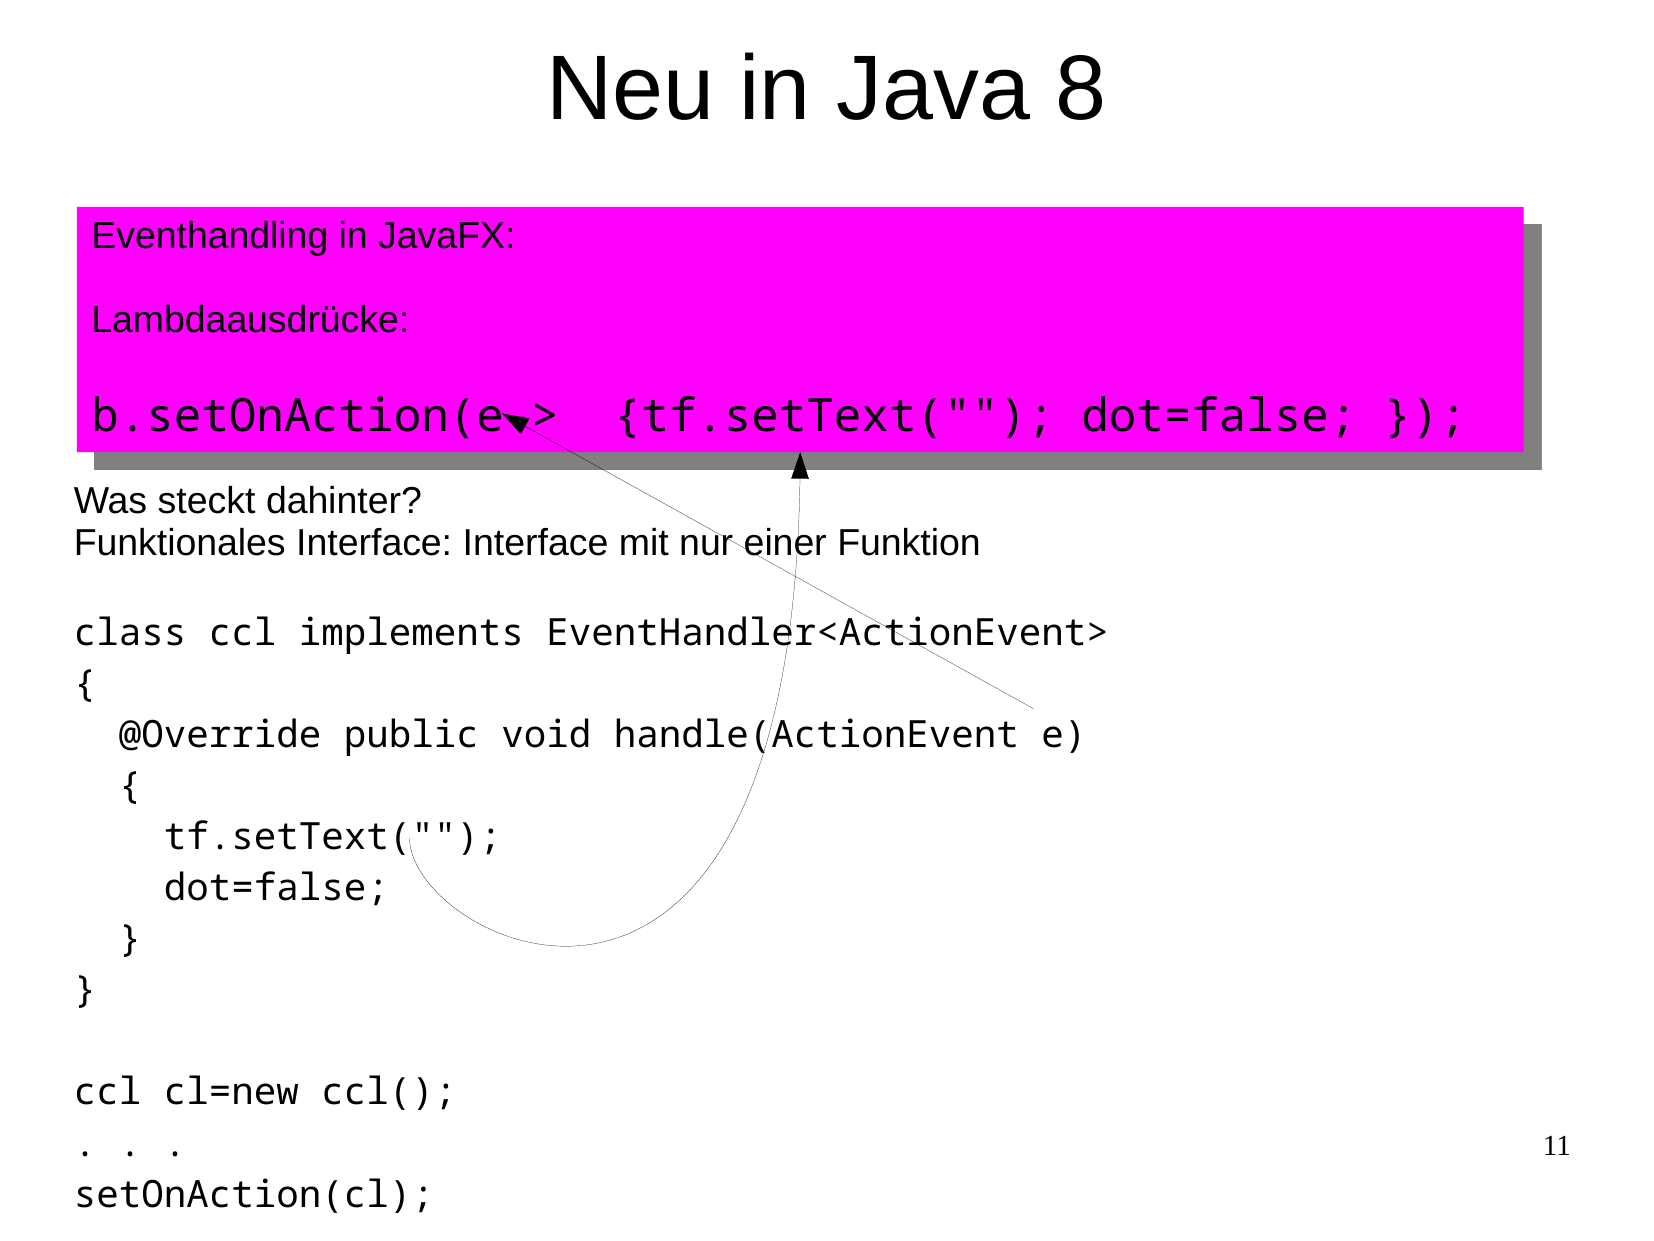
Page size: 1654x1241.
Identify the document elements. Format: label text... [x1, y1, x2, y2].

text_box Eventhandling in JavaFX: Lambdaausdrücke: b.setOnAction(e-> {tf.setText(""); dot=false; }); [76, 206, 1524, 443]
title Neu in Java 8 [82, 0, 1571, 192]
text_box Was steckt dahinter? Funktionales Interface: Interface mit nur einer Funktion class ccl implements EventHandler<ActionEvent> { @Override public void handle(ActionEvent e) { tf.setText(""); dot=false; } } ccl cl=new ccl(); . . . setOnAction(cl); [610, 472, 799, 575]
text_box Was steckt dahinter? Funktionales Interface: Interface mit nur einer Funktion class ccl implements EventHandler<ActionEvent> { @Override public void handle(ActionEvent e) { tf.setText(""); dot=false; } } ccl cl=new ccl(); . . . setOnAction(cl); [59, 472, 1536, 1136]
